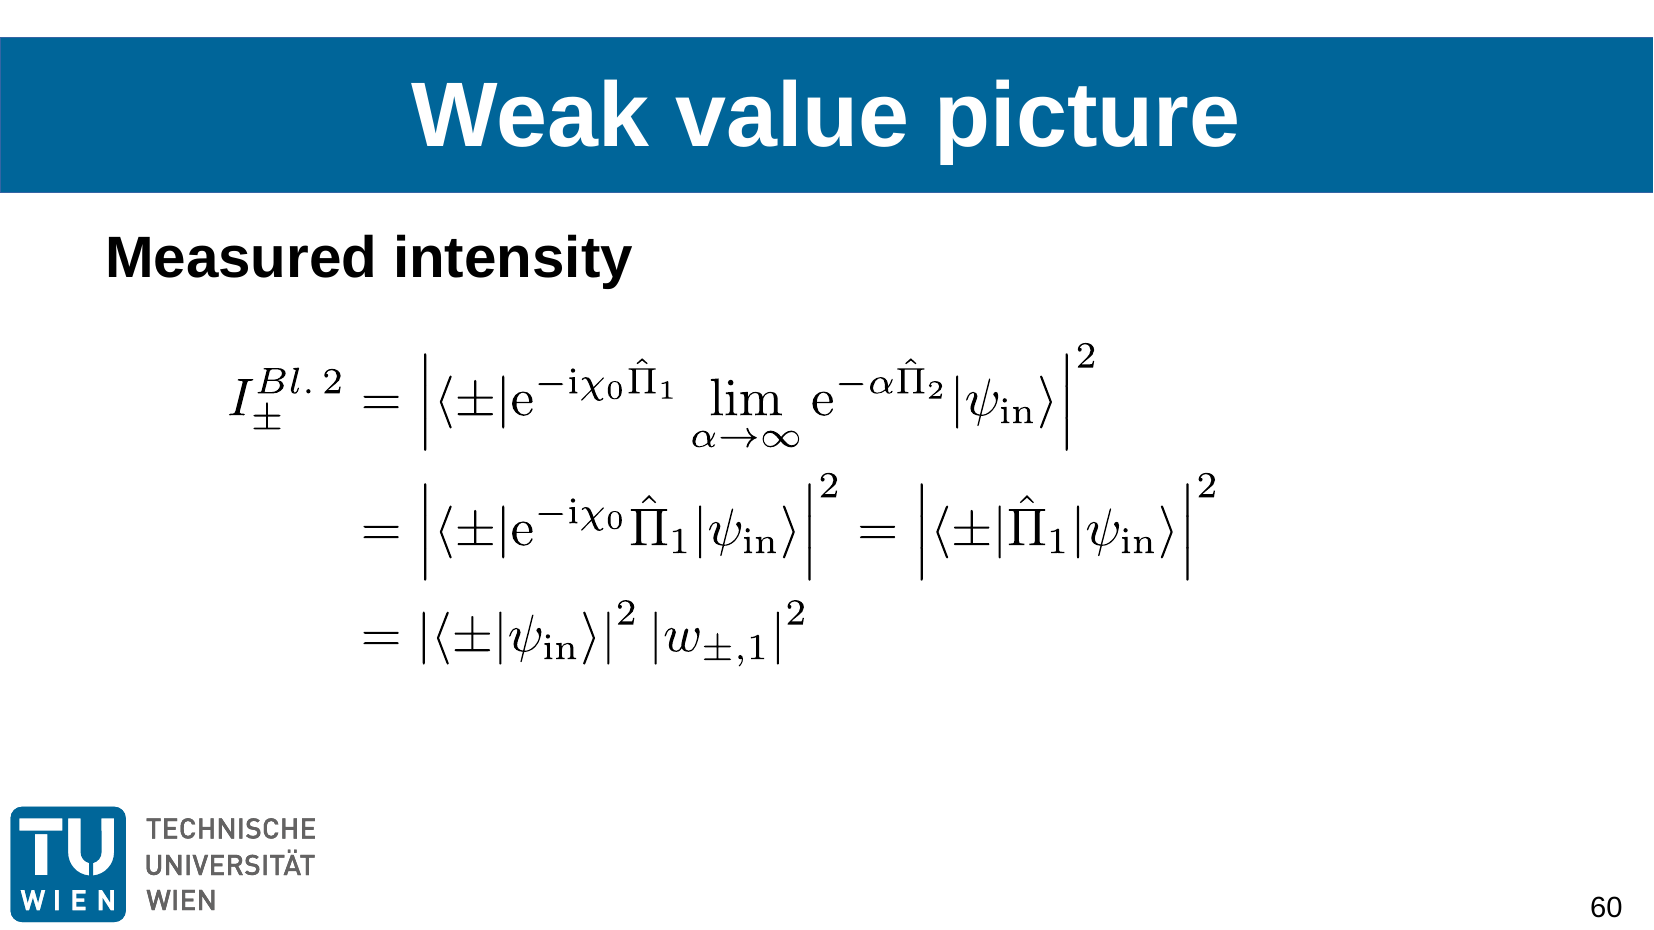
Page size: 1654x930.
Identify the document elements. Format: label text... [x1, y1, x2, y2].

title Weak value picture [0, 37, 1653, 193]
picture [210, 337, 1230, 690]
list Measured intensity [105, 225, 676, 316]
